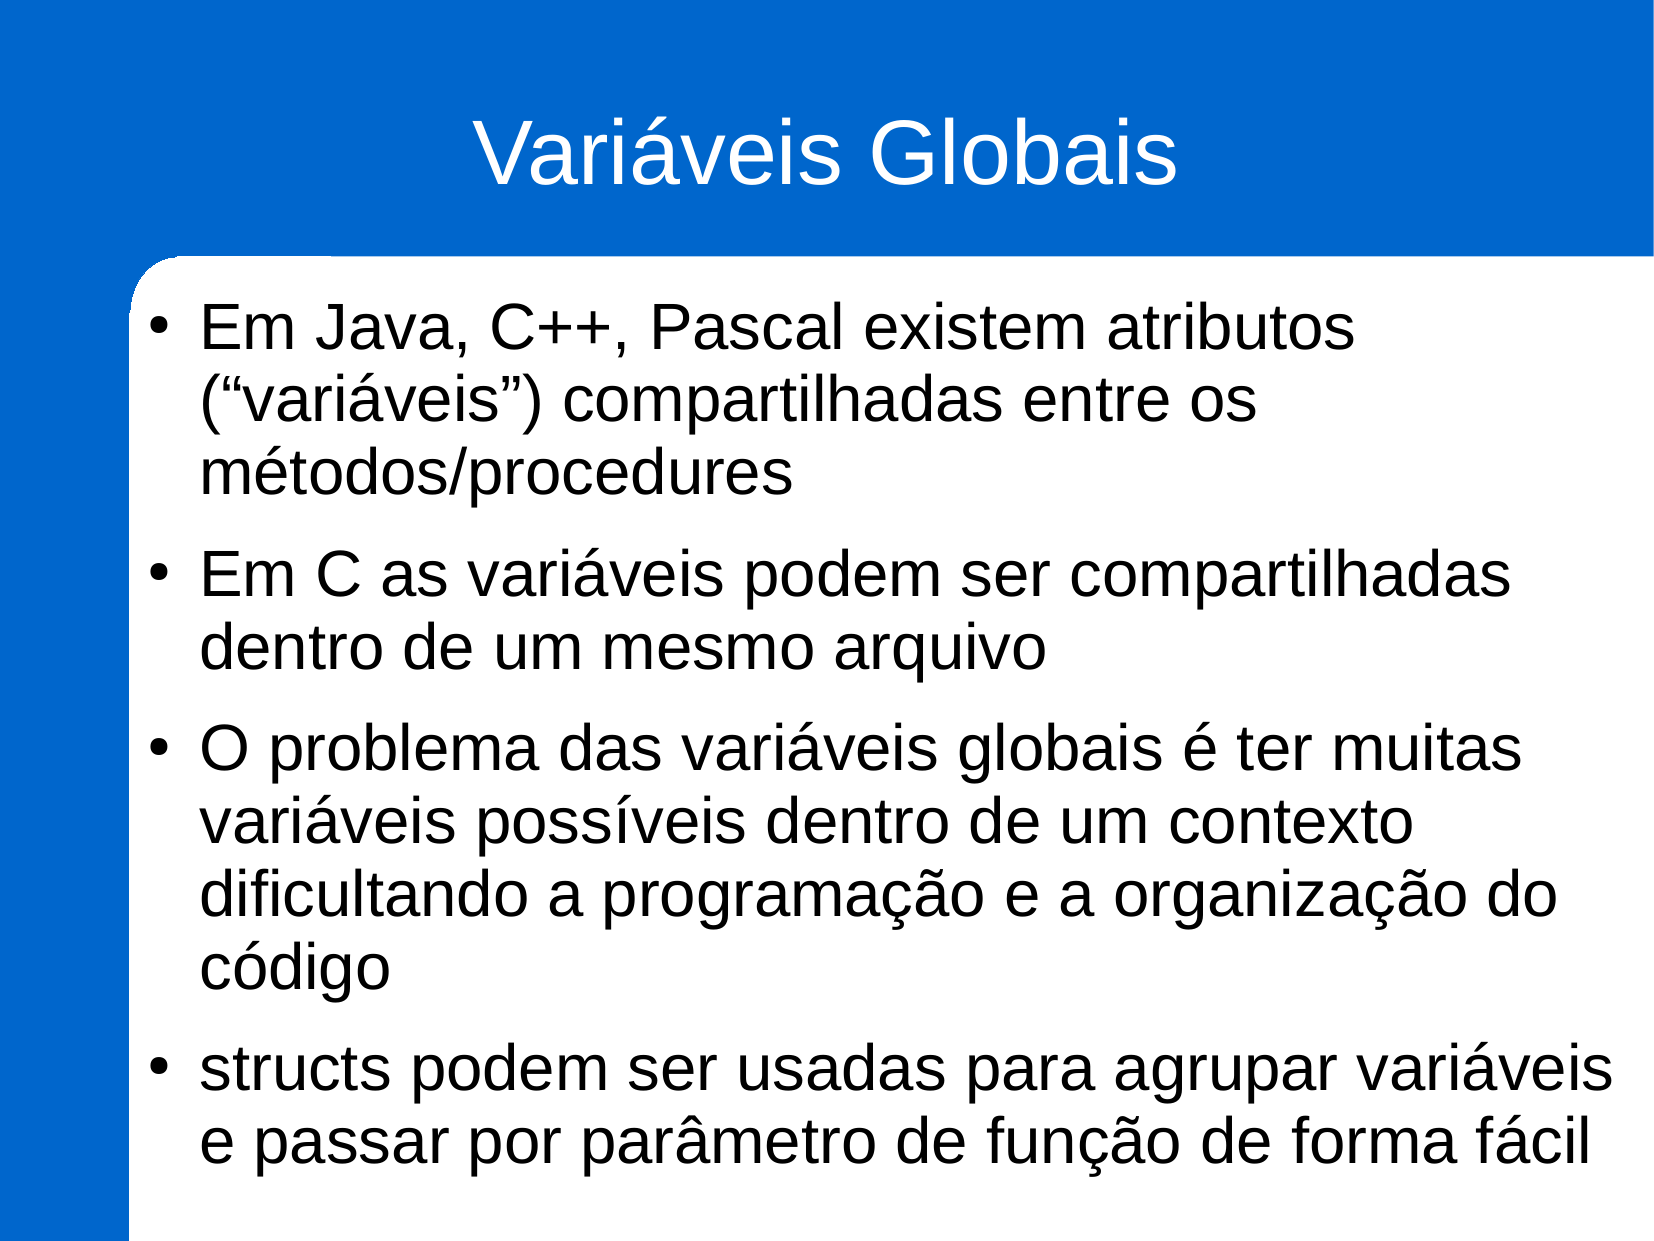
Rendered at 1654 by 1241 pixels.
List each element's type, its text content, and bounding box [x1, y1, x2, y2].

title Variáveis Globais [82, 49, 1571, 257]
list Em Java, C++, Pascal existem atributos (“variáveis”) compartilhadas entre os métodos/procedures Em C as variáveis podem ser compartilhadas dentro de um mesmo arquivo O problema das variáveis globais é ter muitas variáveis possíveis dentro de um contexto dificultando a programação e a organização do código structs podem ser usadas para agrupar variáveis e passar por parâmetro de função de forma fácil [129, 290, 1619, 1241]
